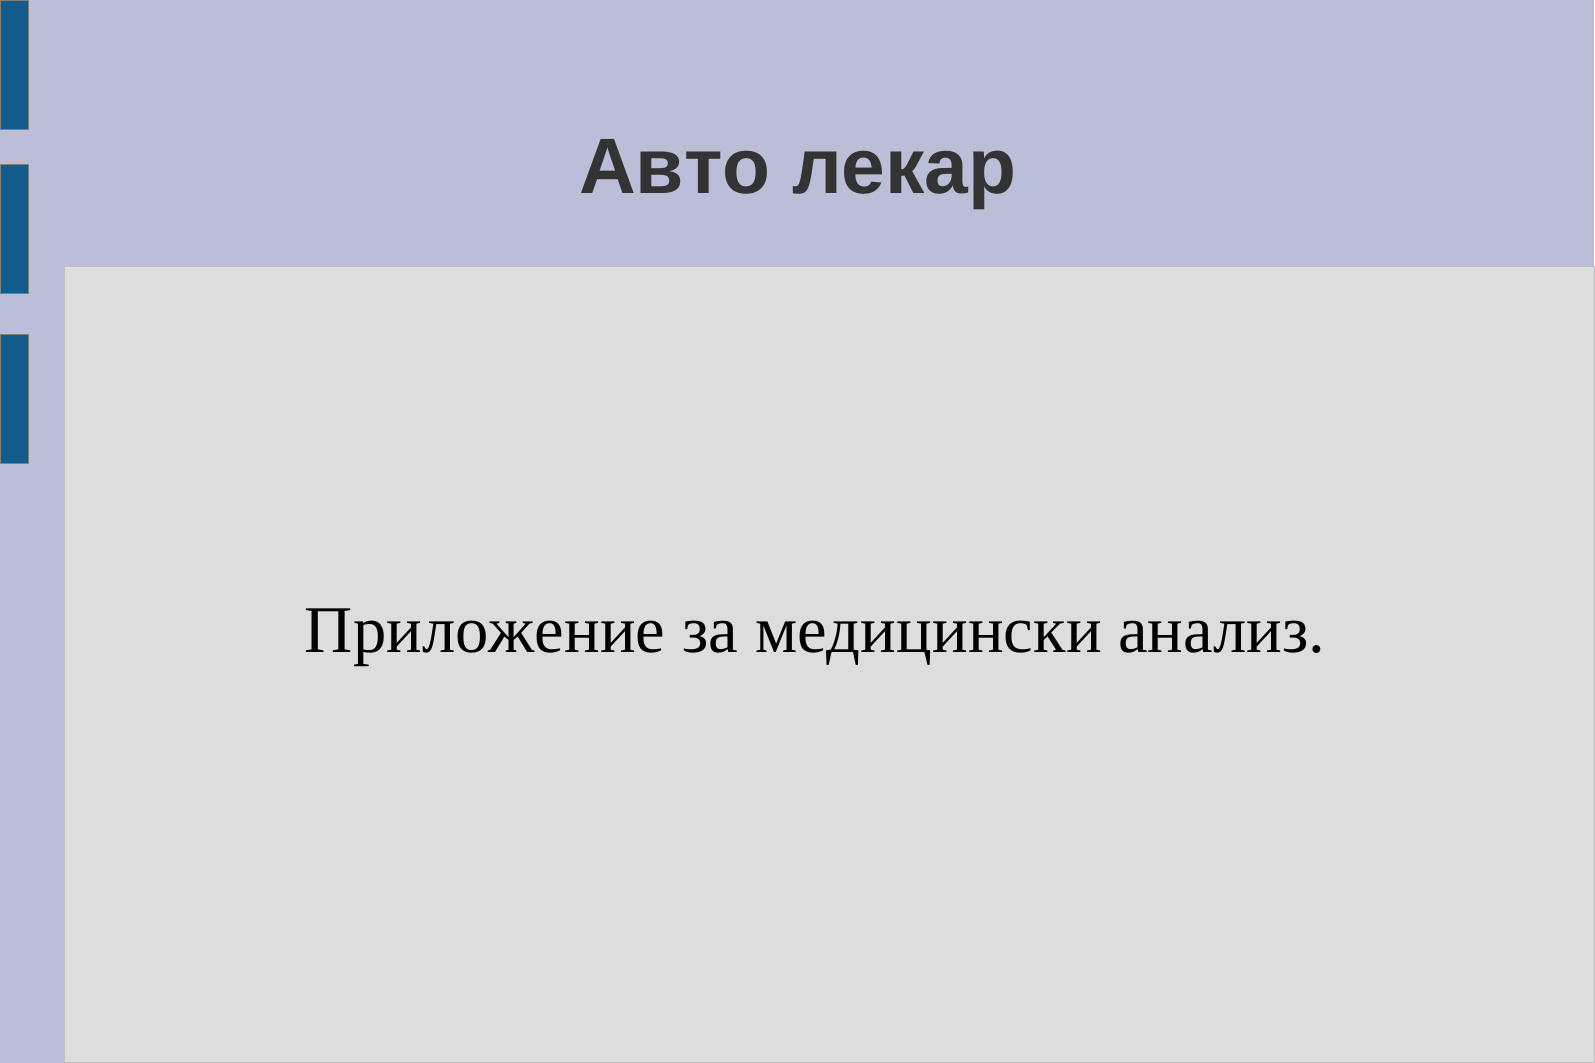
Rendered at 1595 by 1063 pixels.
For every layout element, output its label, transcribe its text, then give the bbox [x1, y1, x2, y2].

subtitle Приложение за медицински анализ. [117, 295, 1479, 966]
title Авто лекар [117, 78, 1479, 256]
